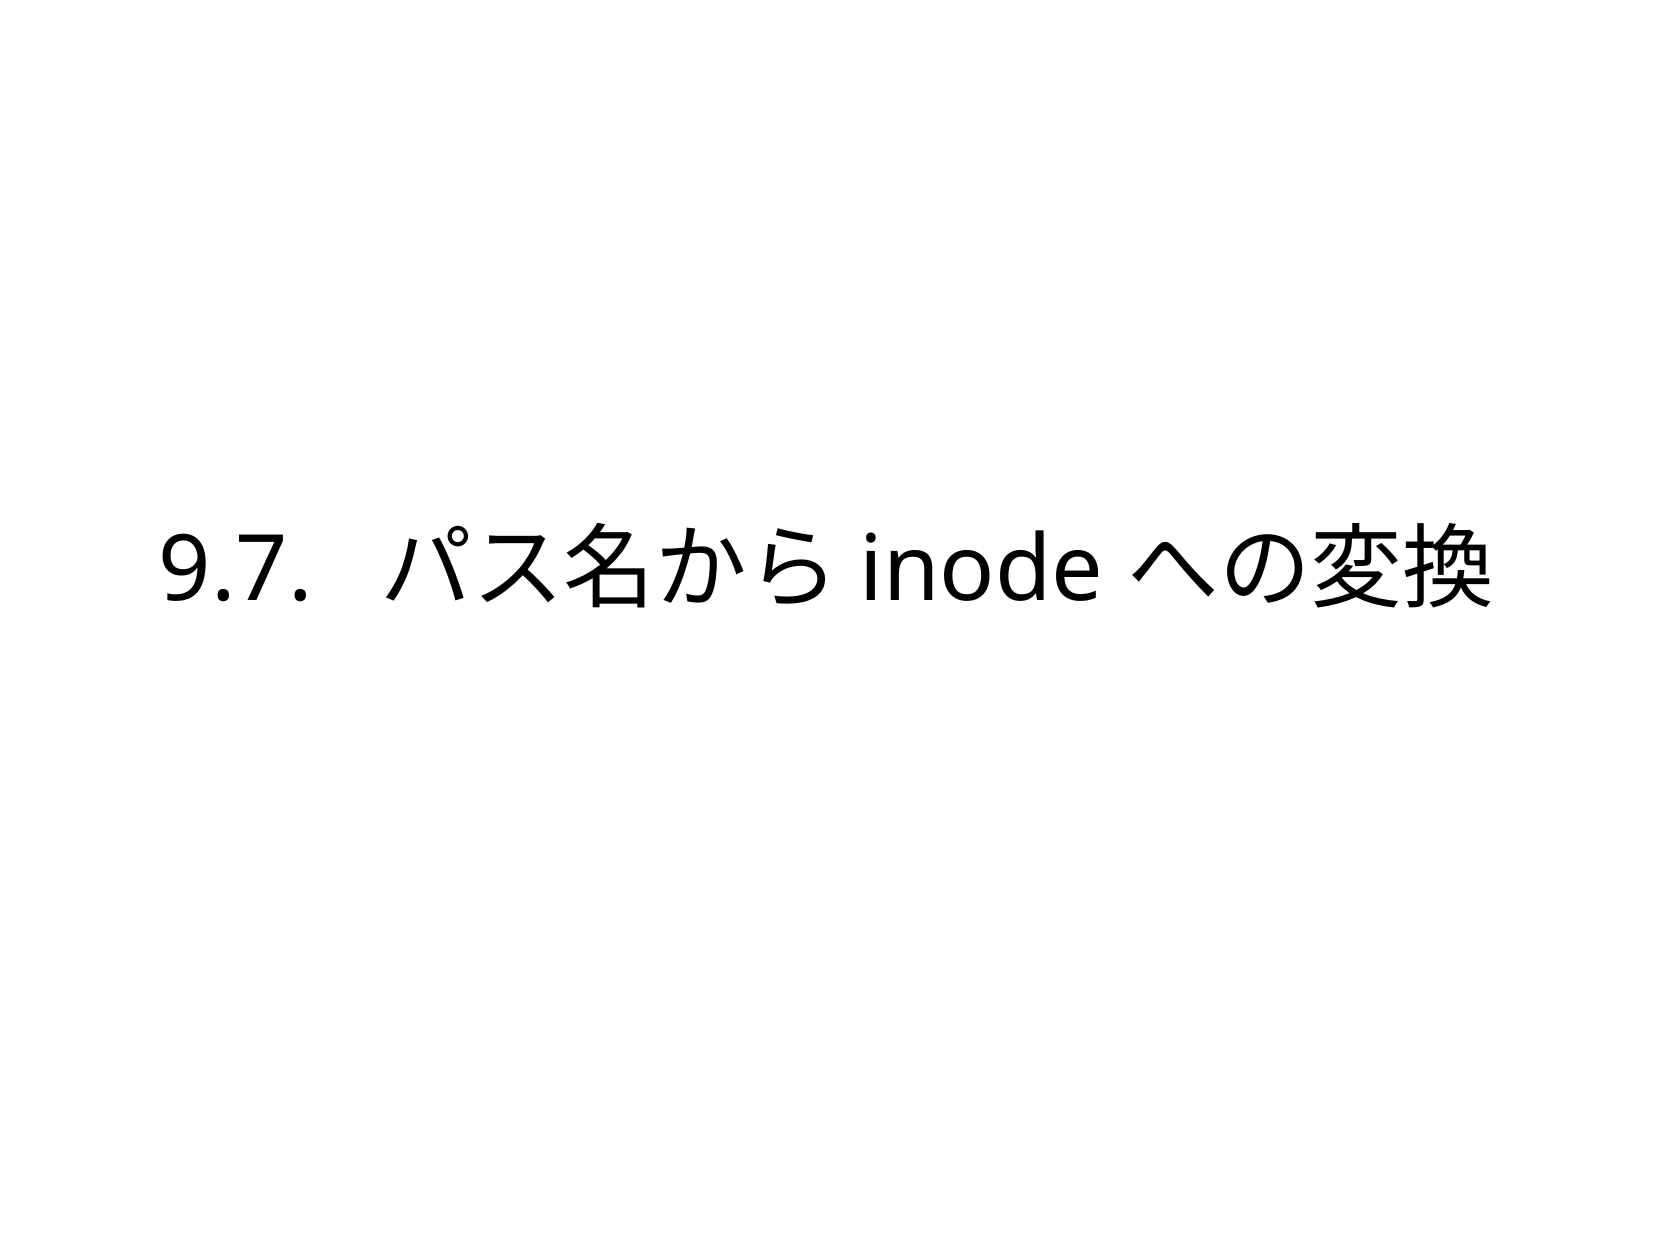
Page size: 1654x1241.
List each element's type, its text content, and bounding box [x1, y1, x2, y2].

title 9.7. パス名から inode への変換 [82, 456, 1571, 664]
